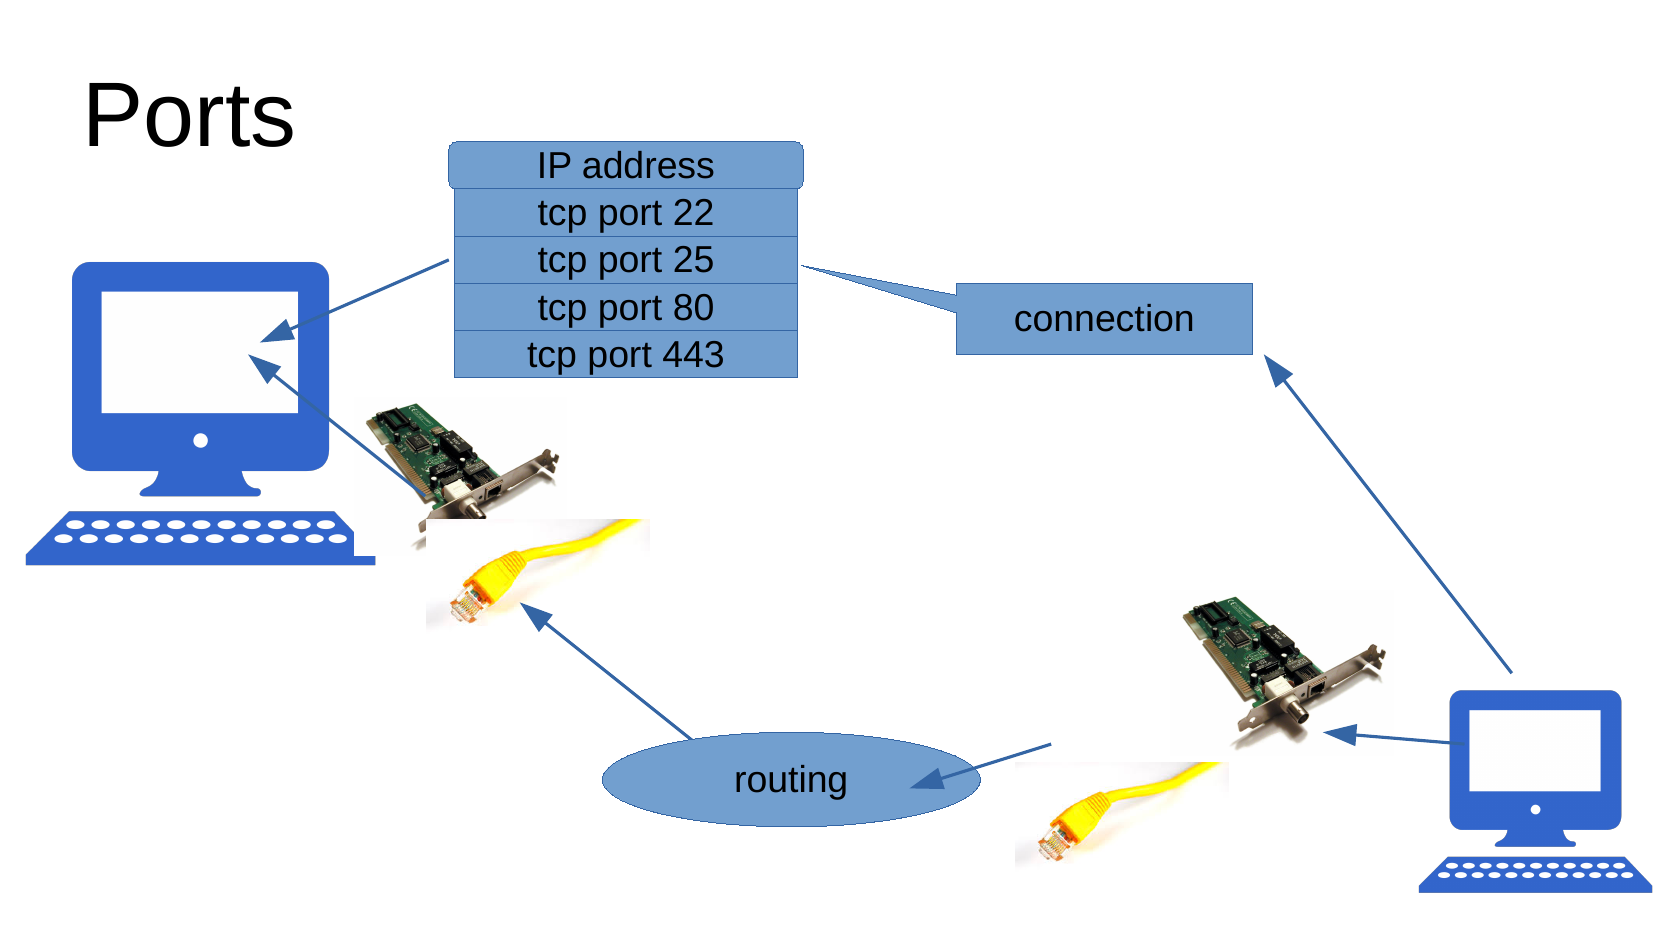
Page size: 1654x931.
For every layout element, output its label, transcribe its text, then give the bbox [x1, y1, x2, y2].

text_box IP address [448, 141, 804, 189]
picture [1417, 673, 1654, 910]
text_box tcp port 443 [454, 330, 798, 378]
text_box tcp port 80 [454, 283, 798, 330]
title Ports [82, 37, 1571, 193]
text_box routing [602, 732, 981, 827]
picture [23, 236, 650, 662]
text_box tcp port 22 [454, 188, 798, 236]
picture [1015, 762, 1229, 898]
text_box connection [801, 265, 1253, 355]
picture [1170, 590, 1394, 756]
text_box tcp port 25 [454, 236, 798, 283]
